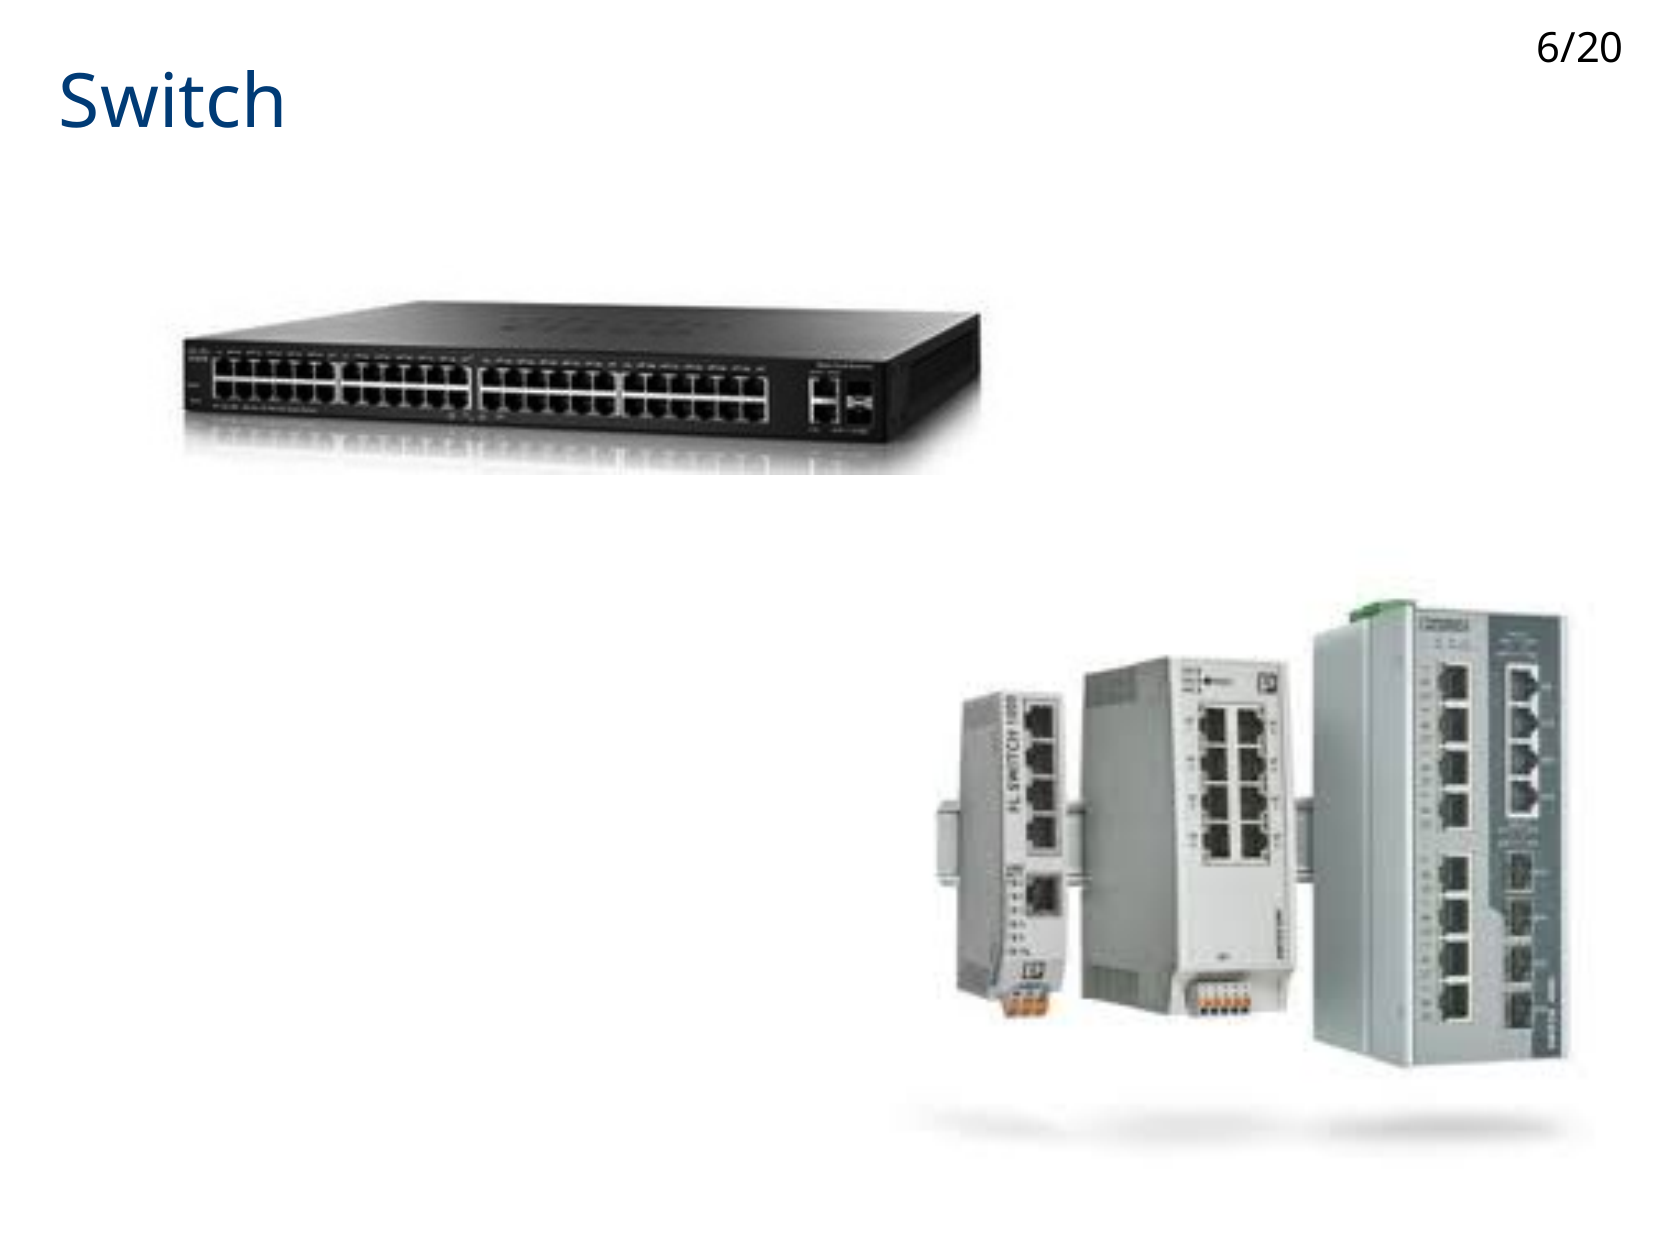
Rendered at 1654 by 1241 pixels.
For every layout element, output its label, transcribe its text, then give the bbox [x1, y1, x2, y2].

title Switch [59, 47, 1625, 166]
picture [83, 265, 1093, 475]
picture [882, 498, 1625, 1241]
